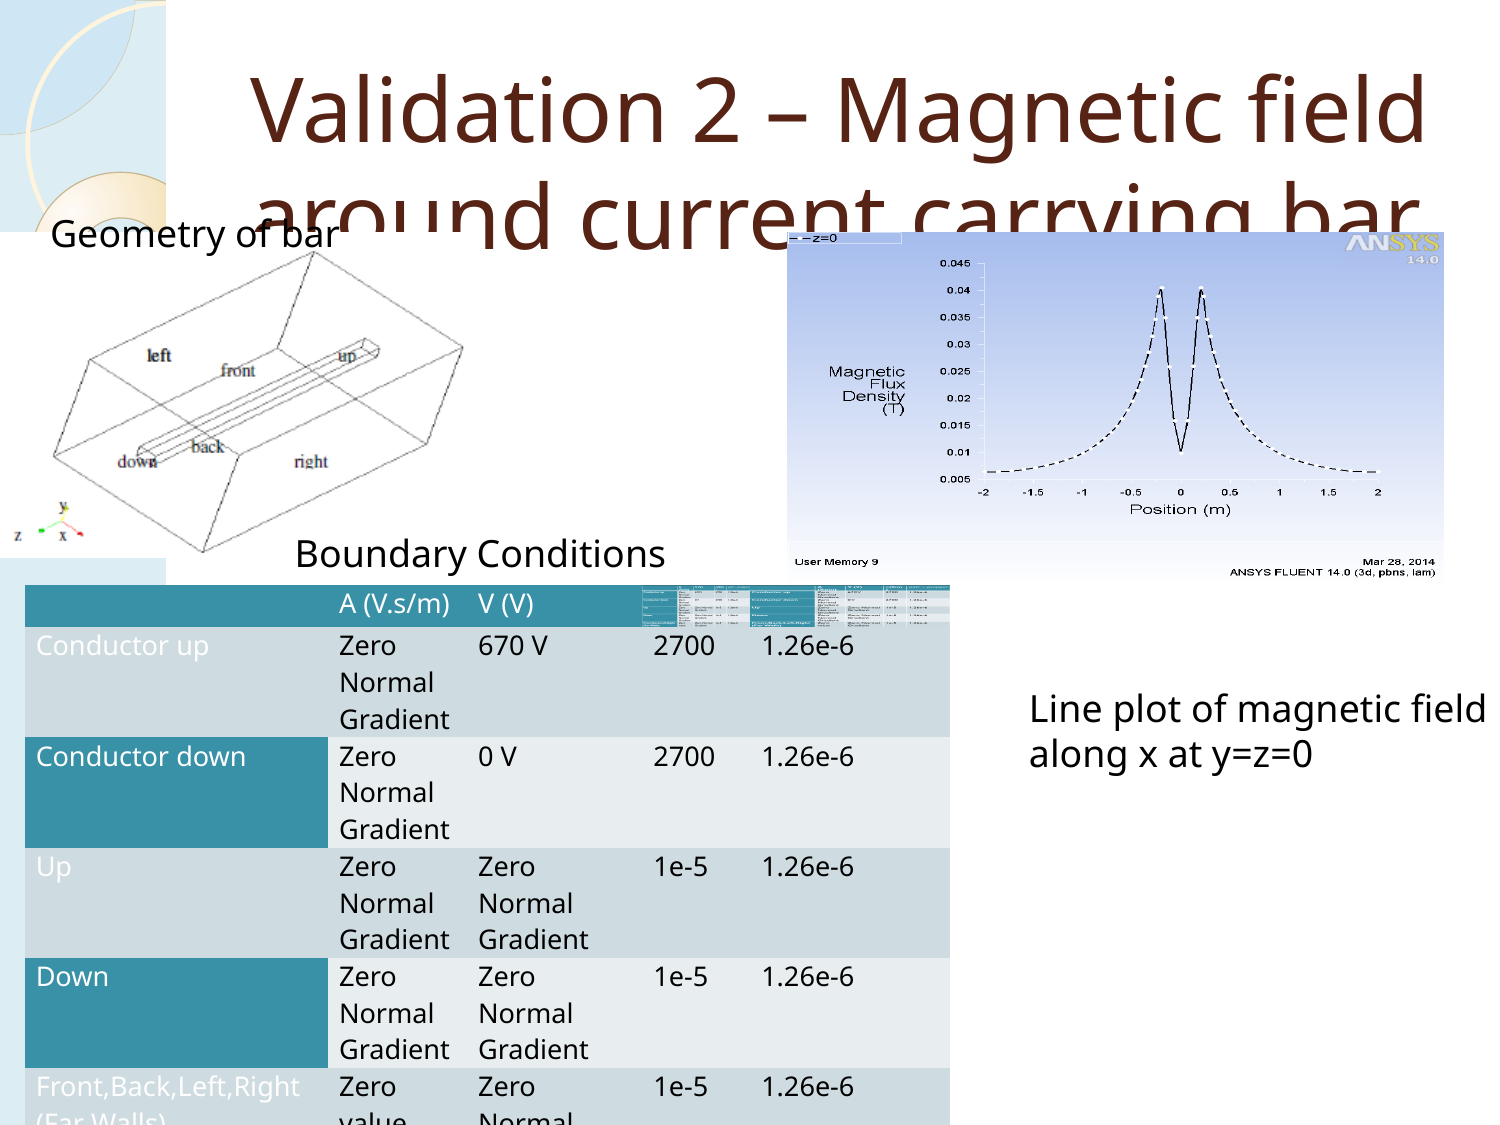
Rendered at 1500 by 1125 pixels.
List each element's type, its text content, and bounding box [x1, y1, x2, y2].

table_cell 2700 [642, 627, 750, 737]
table_cell Conductor down [25, 737, 328, 848]
table_header [750, 585, 950, 627]
table_cell Zero Normal Gradient [328, 958, 467, 1068]
table_cell Up [25, 848, 328, 958]
table_cell 1.26e-6 [750, 848, 950, 958]
table_cell Conductor up [25, 627, 328, 737]
table_cell Down [25, 958, 328, 1068]
table_cell 1e-5 [642, 958, 750, 1068]
text_box Boundary Conditions [279, 522, 682, 583]
picture [787, 232, 1444, 585]
table_cell 670 V [467, 627, 642, 737]
table_header A (V.s/m) [328, 585, 467, 627]
table_cell Zero Normal Gradient [467, 958, 642, 1068]
table_cell 1.26e-6 [750, 958, 950, 1068]
table_cell Zero Normal Gradient [467, 1068, 642, 1125]
table_cell Front,Back,Left,Right (Far Walls) [25, 1068, 328, 1125]
table_cell Zero Normal Gradient [328, 848, 467, 958]
table_cell 1.26e-6 [750, 737, 950, 848]
table_header [25, 585, 328, 627]
table_cell 1e-5 [642, 848, 750, 958]
table_header V (V) [467, 585, 642, 627]
table_cell 0 V [467, 737, 642, 848]
table_cell Zero Normal Gradient [328, 627, 467, 737]
title Validation 2 – Magnetic field around current carrying bar [235, 45, 1466, 233]
table_cell 1e-5 [642, 1068, 750, 1125]
text_box Line plot of magnetic field along x at y=z=0 [1014, 677, 1500, 783]
table_cell 1.26e-6 [750, 1068, 950, 1125]
picture [0, 232, 484, 558]
table_header [642, 585, 750, 627]
table_cell 1.26e-6 [750, 627, 950, 737]
table_cell Zero Normal Gradient [467, 848, 642, 958]
table_cell 2700 [642, 737, 750, 848]
table_cell Zero Normal Gradient [328, 737, 467, 848]
table_cell Zero value [328, 1068, 467, 1125]
text_box Geometry of bar [35, 202, 356, 263]
